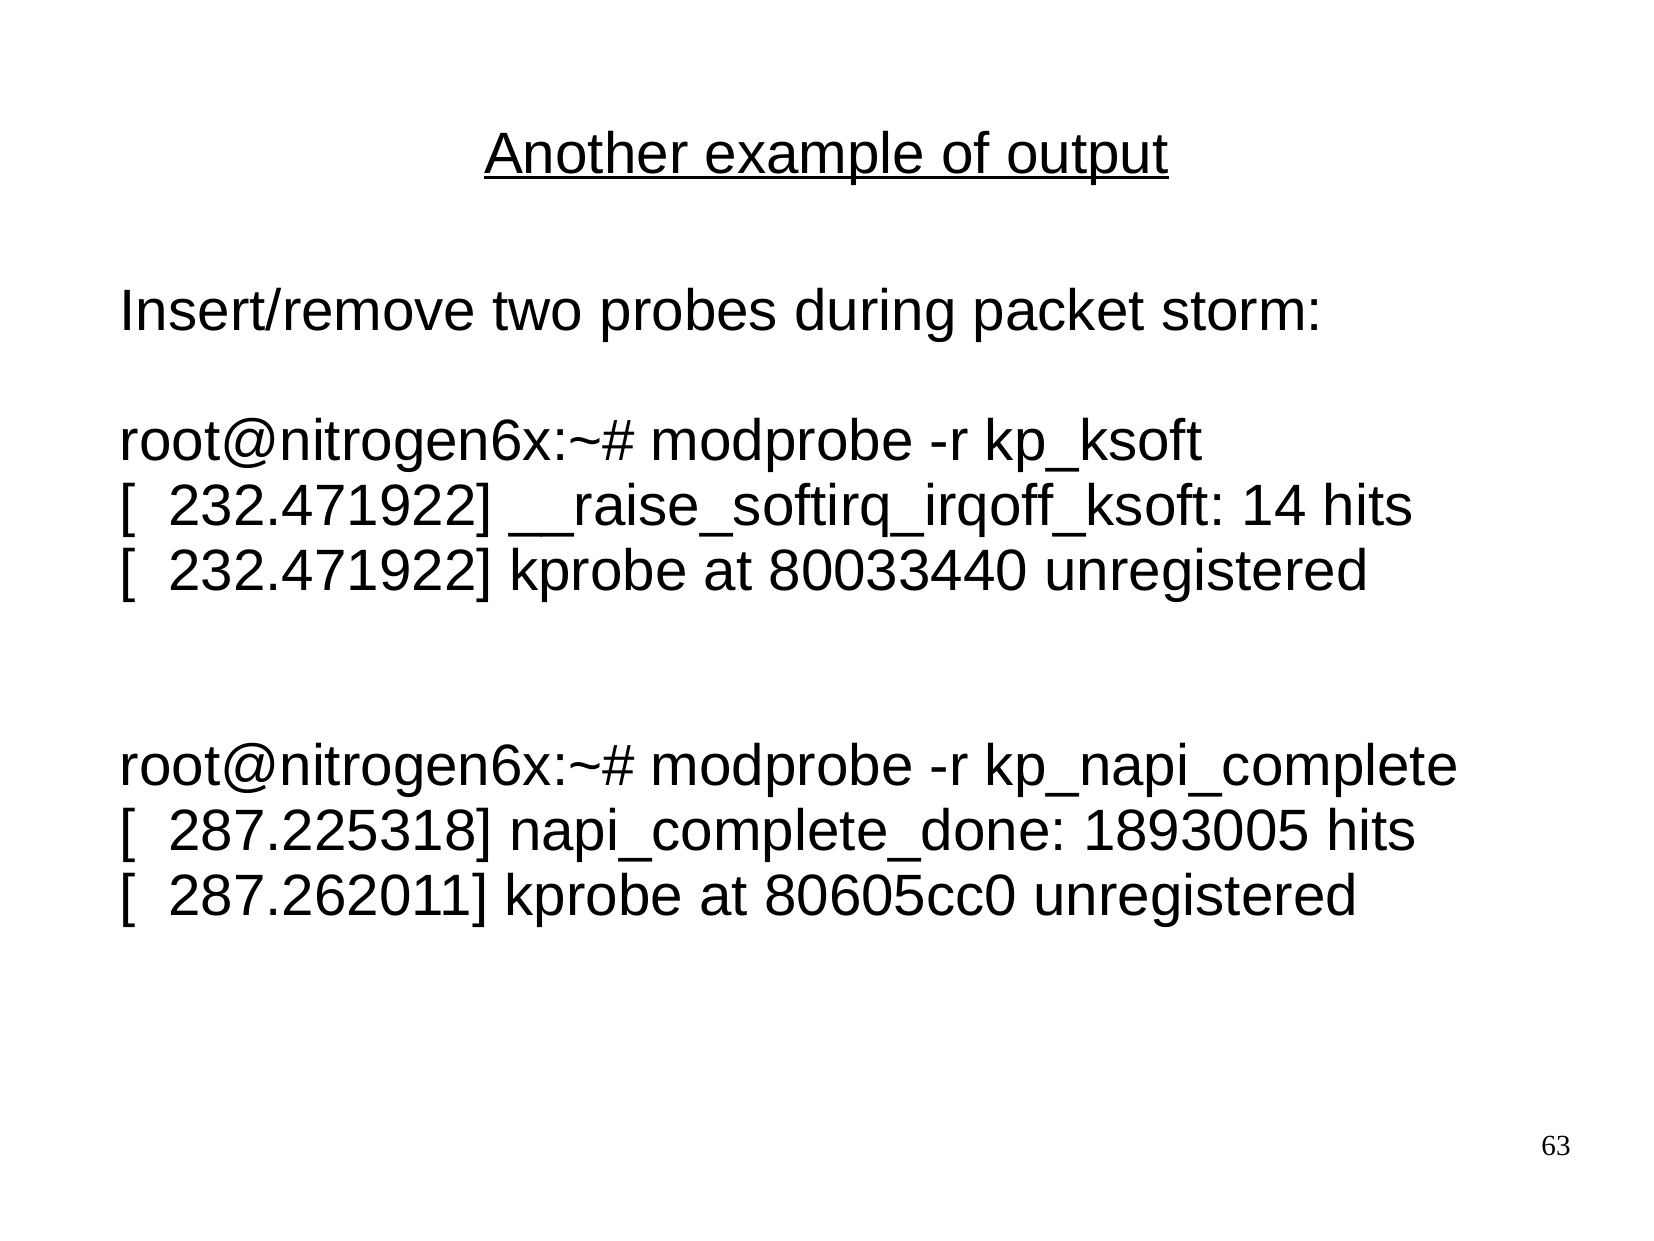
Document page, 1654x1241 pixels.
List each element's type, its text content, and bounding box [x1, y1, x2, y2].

title Another example of output [82, 49, 1571, 257]
text_box Insert/remove two probes during packet storm: root@nitrogen6x:~# modprobe -r kp_ksoft [ 232.471922] __raise_softirq_irqoff_ksoft: 14 hits [ 232.471922] kprobe at 80033440 unregistered root@nitrogen6x:~# modprobe -r kp_napi_complete [ 287.225318] napi_complete_done: 1893005 hits [ 287.262011] kprobe at 80605cc0 unregistered [105, 270, 1591, 936]
